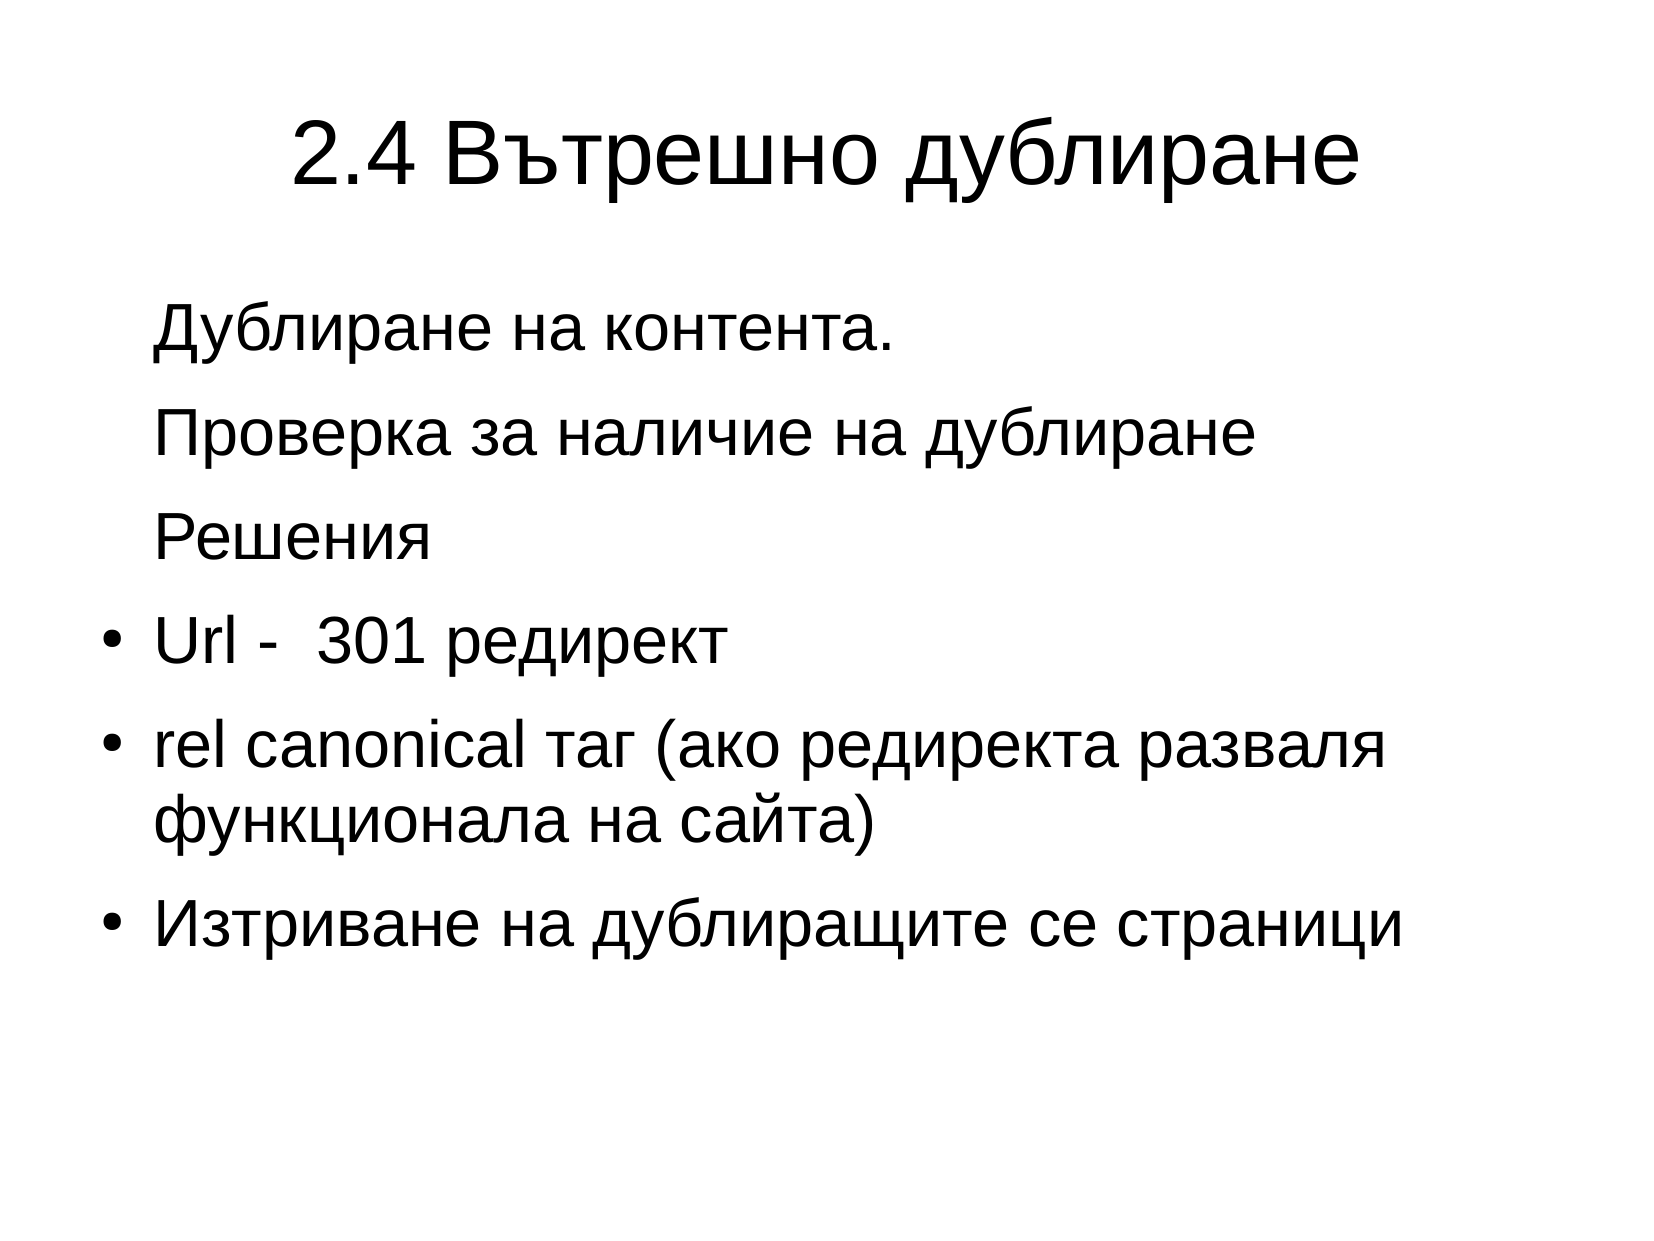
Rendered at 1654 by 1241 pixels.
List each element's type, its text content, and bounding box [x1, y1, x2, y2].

list Дублиране на контента. Проверка за наличие на дублиране Решения Url - 301 редирект rel canonical таг (ако редиректа разваля функционала на сайта) Изтриване на дублиращите се страници [82, 290, 1571, 1109]
title 2.4 Вътрешно дублиране [82, 49, 1571, 257]
